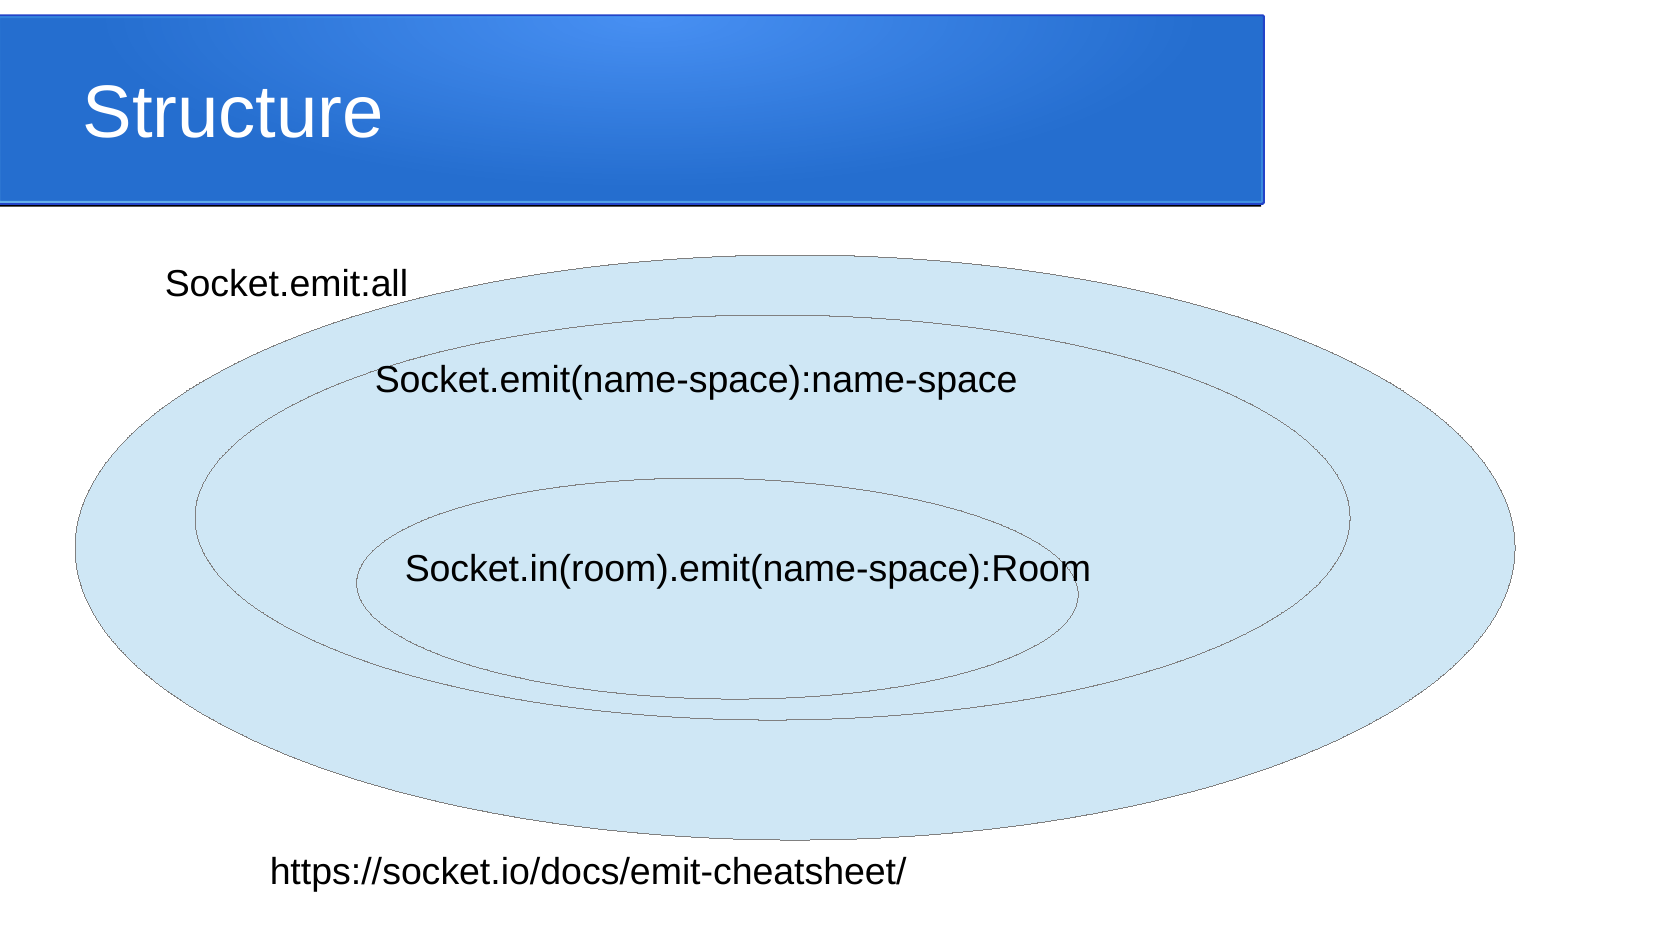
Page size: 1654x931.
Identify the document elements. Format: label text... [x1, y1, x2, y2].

text_box Socket.emit:all [150, 255, 466, 354]
text_box Socket.emit(name-space):name-space [360, 351, 1156, 436]
title Structure [82, 35, 1235, 189]
text_box [75, 255, 1516, 841]
text_box https://socket.io/docs/emit-cheatsheet/ [255, 843, 922, 901]
text_box Socket.in(room).emit(name-space):Room [390, 540, 1171, 601]
